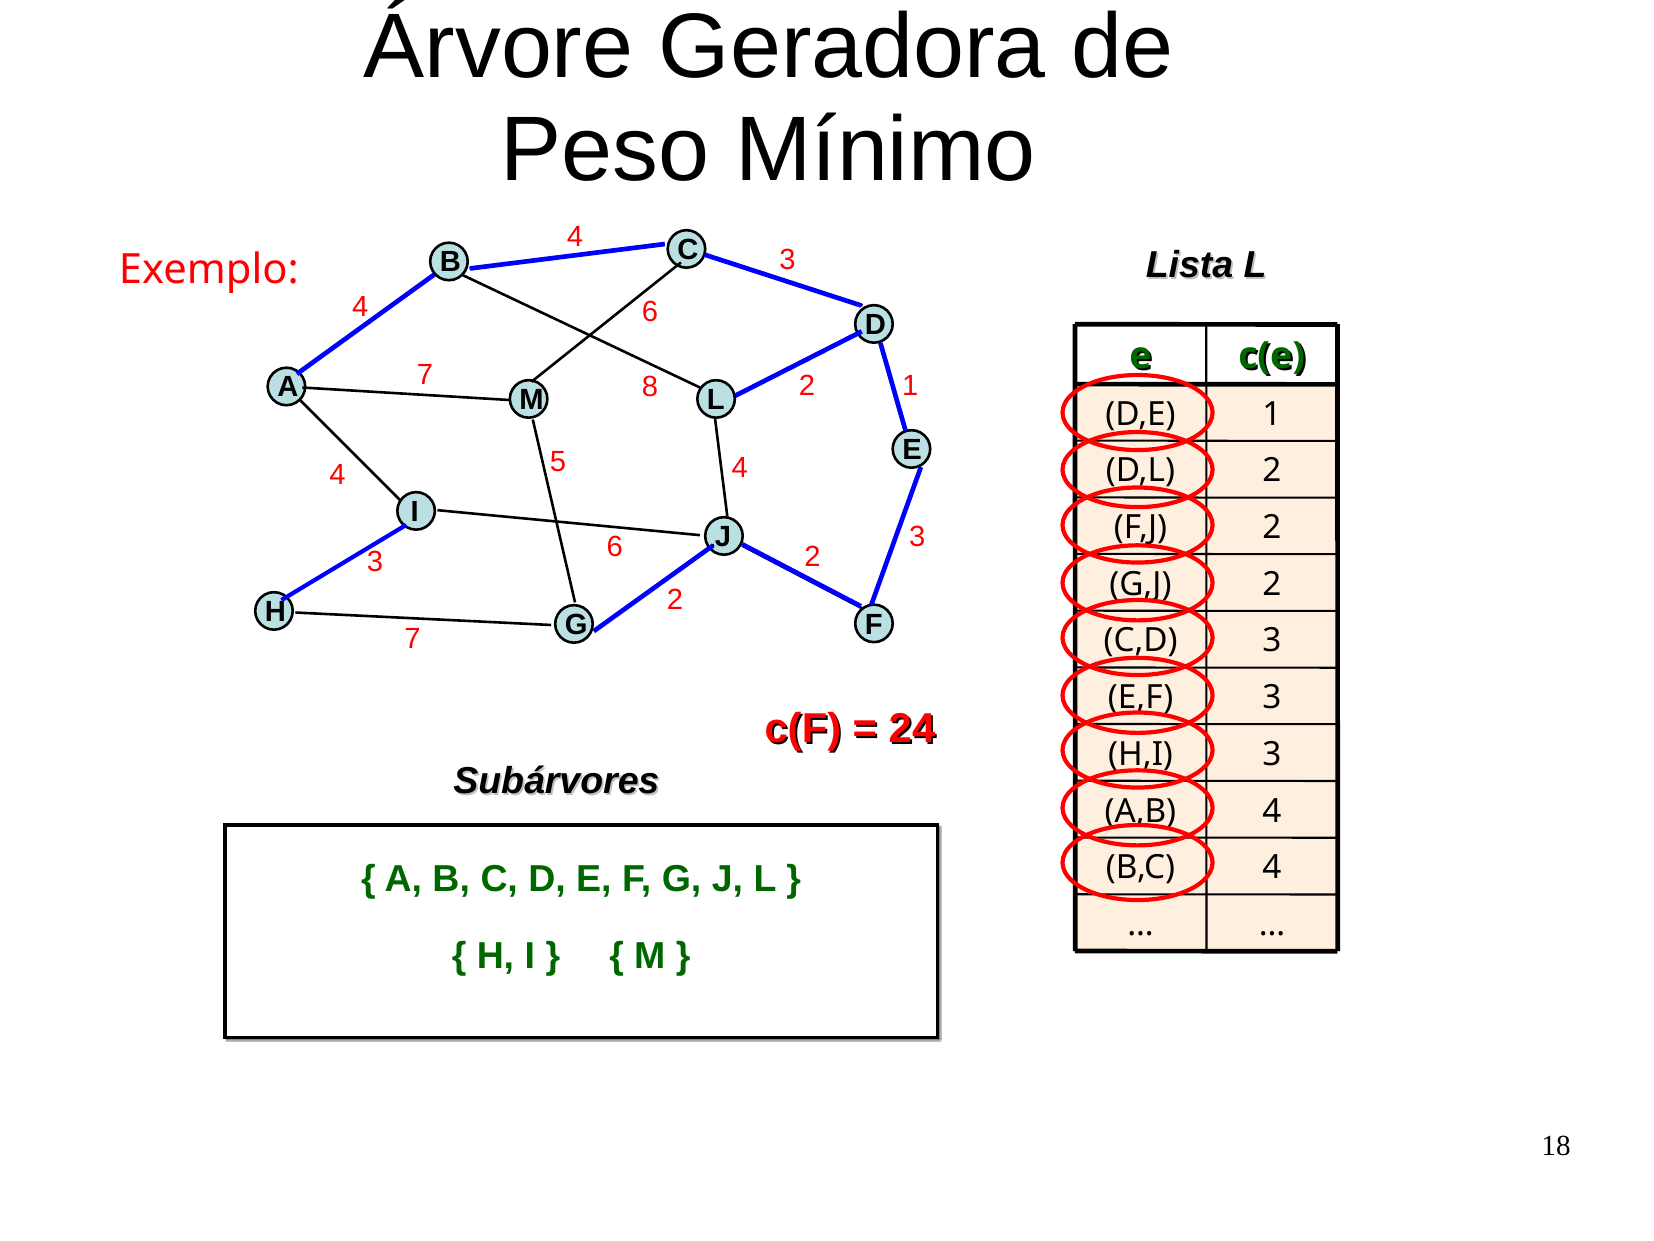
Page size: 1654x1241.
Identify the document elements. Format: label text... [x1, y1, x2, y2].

text_box G [549, 600, 596, 649]
text_box F [849, 600, 896, 649]
text_box 4 [537, 212, 613, 257]
text_box (C,D)‏ [1101, 660, 1174, 666]
text_box 3 [890, 512, 955, 561]
text_box 2 [1208, 499, 1335, 553]
text_box 2 [637, 575, 713, 624]
text_box (G,J)‏ [1098, 603, 1177, 609]
text_box { M } [587, 927, 713, 985]
text_box 4 [1208, 782, 1335, 836]
text_box (A,B)‏ [1078, 782, 1205, 832]
text_box 3 [1208, 726, 1335, 779]
text_box 6 [612, 287, 688, 336]
text_box 1 [872, 361, 896, 410]
text_box { H, I } [424, 927, 587, 985]
text_box 3 [337, 537, 413, 586]
text_box 4 [557, 254, 613, 261]
text_box (C,D)‏ [1100, 612, 1175, 618]
text_box 7 [375, 614, 451, 664]
text_box J [699, 512, 746, 561]
text_box 8 [612, 362, 688, 411]
text_box (D,L)‏ [1078, 444, 1205, 494]
text_box A [262, 362, 308, 411]
text_box [224, 825, 938, 1038]
text_box (A,B)‏ [1094, 828, 1181, 836]
text_box 4 [322, 282, 398, 331]
text_box (H,I)‏ [1078, 726, 1205, 776]
text_box 3 [750, 235, 826, 284]
text_box 4 [702, 442, 778, 492]
text_box (G,J)‏ [1103, 555, 1168, 560]
text_box … [1208, 896, 1335, 948]
text_box 7 [387, 350, 463, 399]
text_box I [392, 487, 438, 536]
text_box 4 [300, 450, 376, 499]
text_box 3 [879, 512, 901, 561]
text_box 3 [750, 273, 784, 284]
text_box (H,I)‏ [1105, 726, 1170, 730]
text_box 2 [774, 565, 805, 581]
text_box 3 [1208, 612, 1335, 666]
text_box (D,E)‏ [1078, 387, 1205, 438]
text_box (C,D)‏ [1078, 613, 1205, 663]
text_box e [1078, 327, 1205, 381]
text_box E [887, 425, 933, 474]
text_box (E,F)‏ [1096, 715, 1181, 723]
text_box 2 [1208, 556, 1335, 609]
text_box 2 [774, 532, 851, 581]
text_box { A, B, C, D, E, F, G, J, L } [324, 849, 838, 908]
text_box Exemplo: [50, 225, 338, 301]
text_box c(e)‏ [1208, 327, 1335, 382]
text_box (F,J)‏ [1106, 548, 1169, 552]
text_box 2 [769, 361, 796, 375]
text_box (B,C)‏ [1078, 839, 1205, 893]
text_box 1 [1208, 387, 1335, 439]
text_box (B,C)‏ [1190, 883, 1205, 893]
text_box 3 [1208, 669, 1335, 723]
text_box 2 [637, 575, 666, 596]
text_box 4 [1208, 839, 1335, 893]
text_box (B,C)‏ [1108, 839, 1167, 843]
text_box (D,L)‏ [1100, 490, 1175, 496]
text_box D [849, 300, 896, 349]
text_box (E,F)‏ [1078, 669, 1205, 720]
text_box … [1078, 896, 1205, 948]
text_box (D,E)‏ [1105, 435, 1170, 439]
text_box H [249, 587, 296, 636]
text_box B [424, 237, 471, 286]
text_box L [692, 375, 738, 424]
text_box 6 [577, 522, 653, 571]
text_box (D,L)‏ [1101, 442, 1174, 447]
text_box 3 [337, 537, 380, 563]
text_box C [662, 225, 708, 274]
text_box M [504, 375, 550, 424]
text_box c(F) = 24 [674, 697, 1026, 760]
text_box Lista L [1087, 236, 1326, 294]
text_box (F,J)‏ [1101, 499, 1174, 505]
text_box (H,I)‏ [1099, 773, 1176, 779]
text_box 2 [1208, 442, 1335, 496]
text_box (G,J)‏ [1078, 557, 1205, 607]
text_box 5 [520, 437, 596, 486]
text_box 1 [889, 361, 948, 410]
text_box Subárvores [437, 752, 676, 810]
text_box 2 [769, 361, 845, 410]
title Árvore Geradora de Peso Mínimo [237, 0, 1300, 208]
text_box 4 [362, 305, 398, 331]
text_box (F,J)‏ [1078, 501, 1205, 551]
